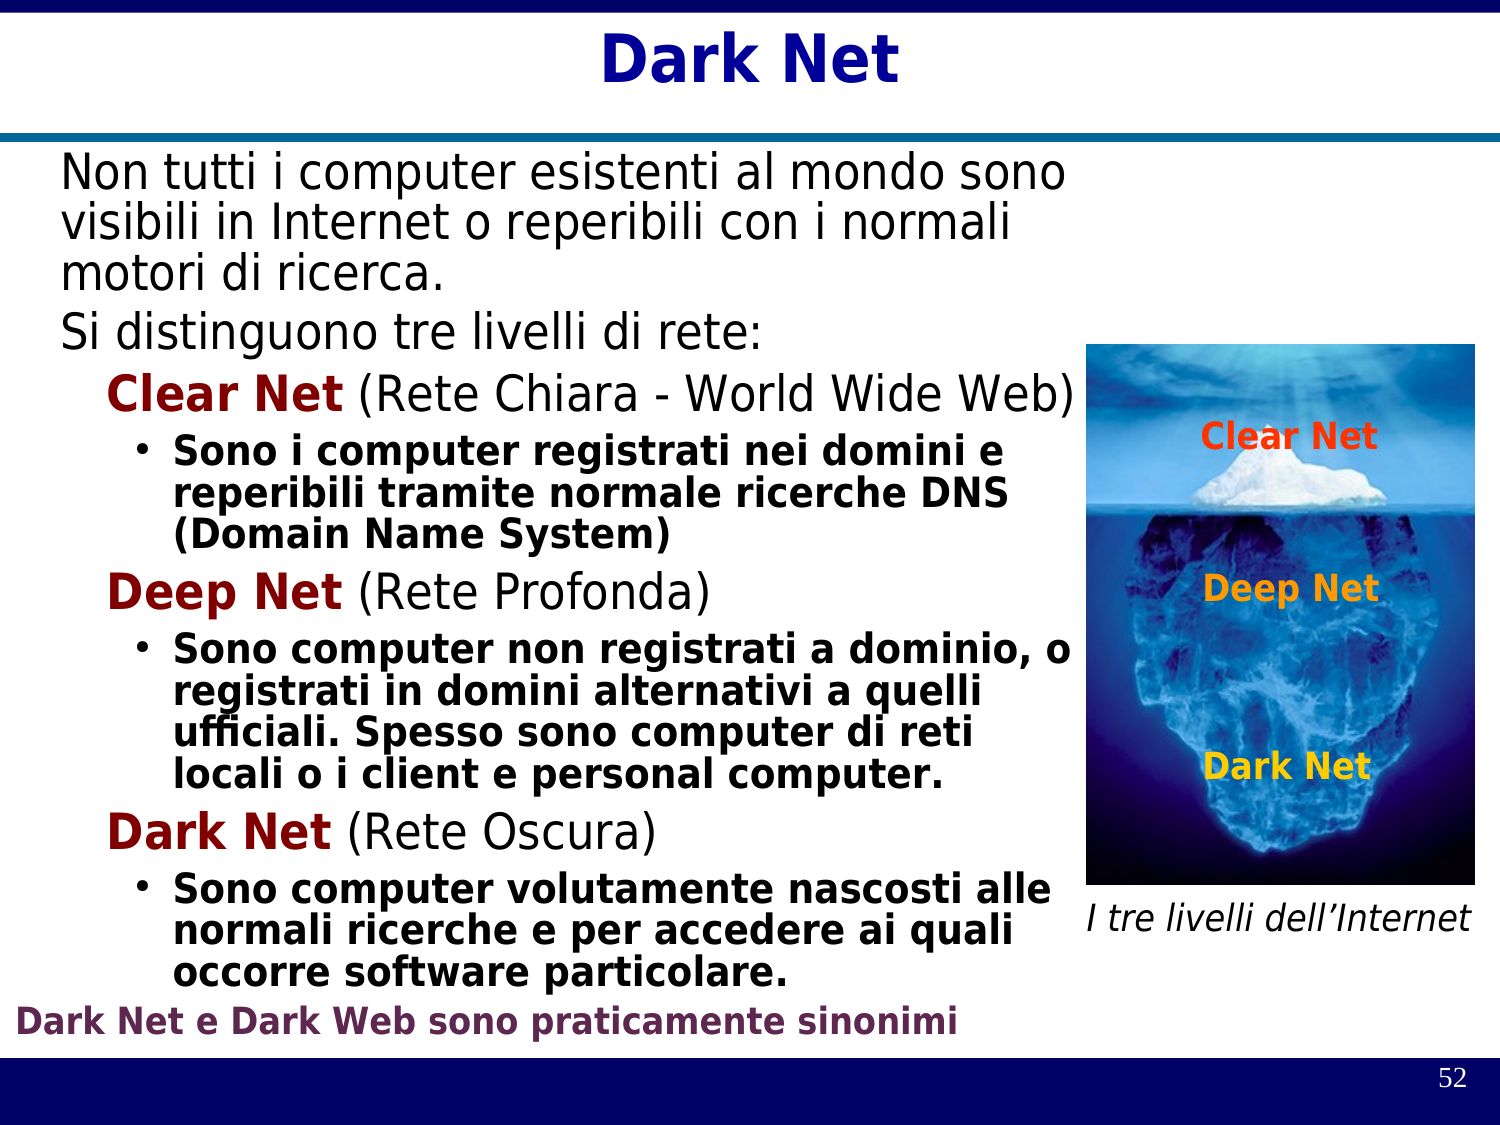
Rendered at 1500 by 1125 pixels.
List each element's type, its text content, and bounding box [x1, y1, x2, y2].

picture [1086, 344, 1475, 886]
text_box Dark Net [1202, 750, 1372, 794]
list Non tutti i computer esistenti al mondo sono visibili in Internet o reperibili con i normali motori di ricerca. Si distinguono tre livelli di rete: Clear Net (Rete Chiara - World Wide Web) Sono i computer registrati nei domini e reperibili tramite normale ricerche DNS (Domain Name System) Deep Net (Rete Profonda) Sono computer non registrati a dominio, o registrati in domini alternativi a quelli ufficiali. Spesso sono computer di reti locali o i client e personal computer. Dark Net (Rete Oscura) Sono computer volutamente nascosti alle normali ricerche e per accedere ai quali occorre software particolare. Dark Net e Dark Web sono praticamente sinonimi [0, 149, 1096, 1113]
text_box Deep Net [1202, 571, 1381, 616]
title Dark Net [30, 0, 1471, 126]
text_box Clear Net [1200, 420, 1379, 464]
text_box I tre livelli dell’Internet [1086, 901, 1472, 946]
